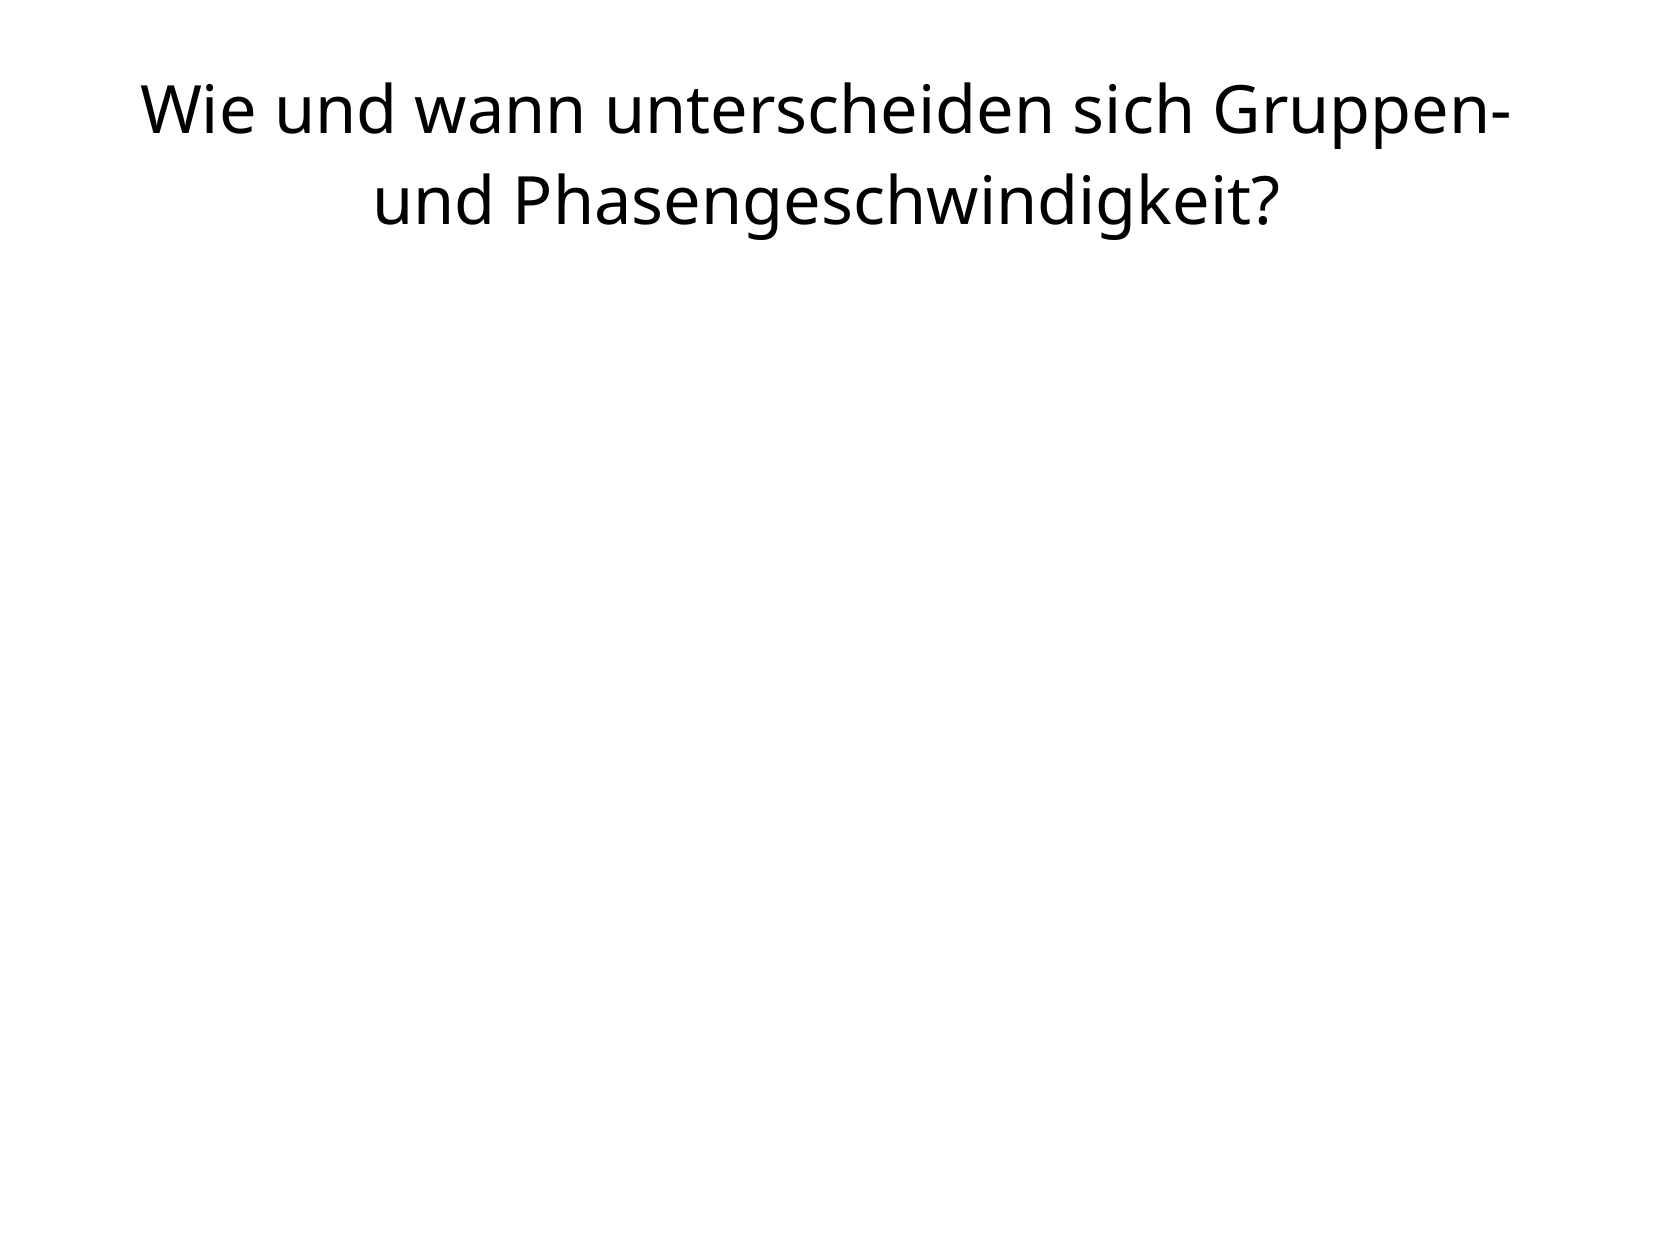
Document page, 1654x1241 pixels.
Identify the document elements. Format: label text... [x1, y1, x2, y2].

title Wie und wann unterscheiden sich Gruppen- und Phasengeschwindigkeit? [82, 49, 1571, 257]
